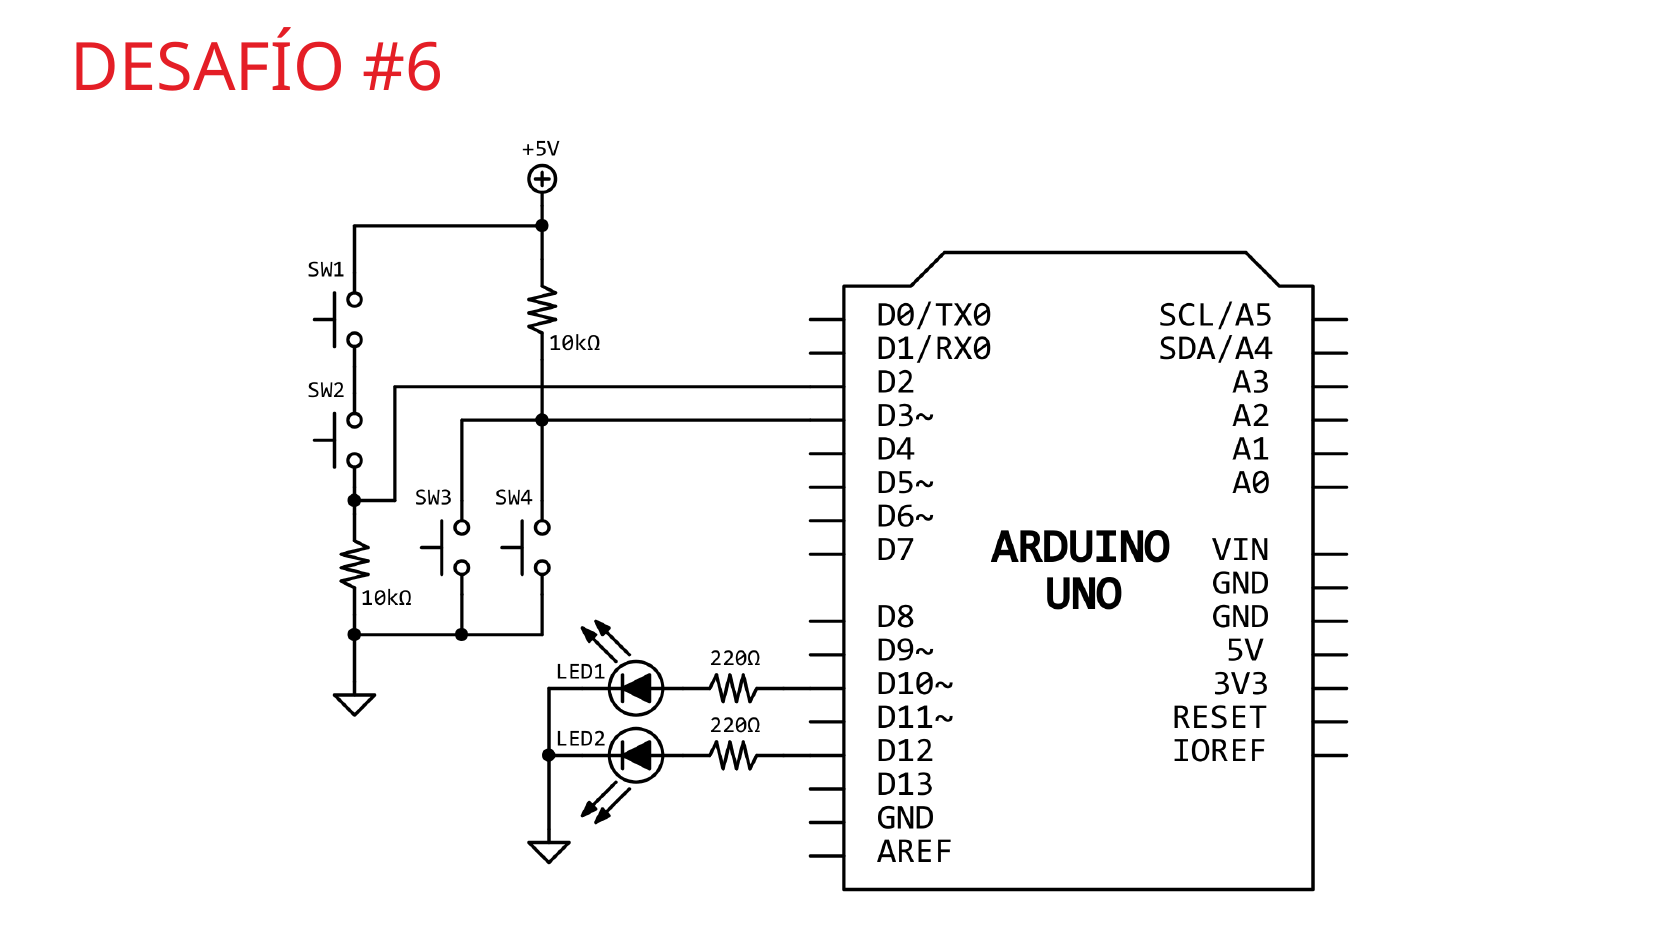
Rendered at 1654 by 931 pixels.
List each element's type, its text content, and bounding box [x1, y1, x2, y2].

title DESAFÍO #6 [70, 11, 1347, 118]
picture [287, 118, 1366, 909]
